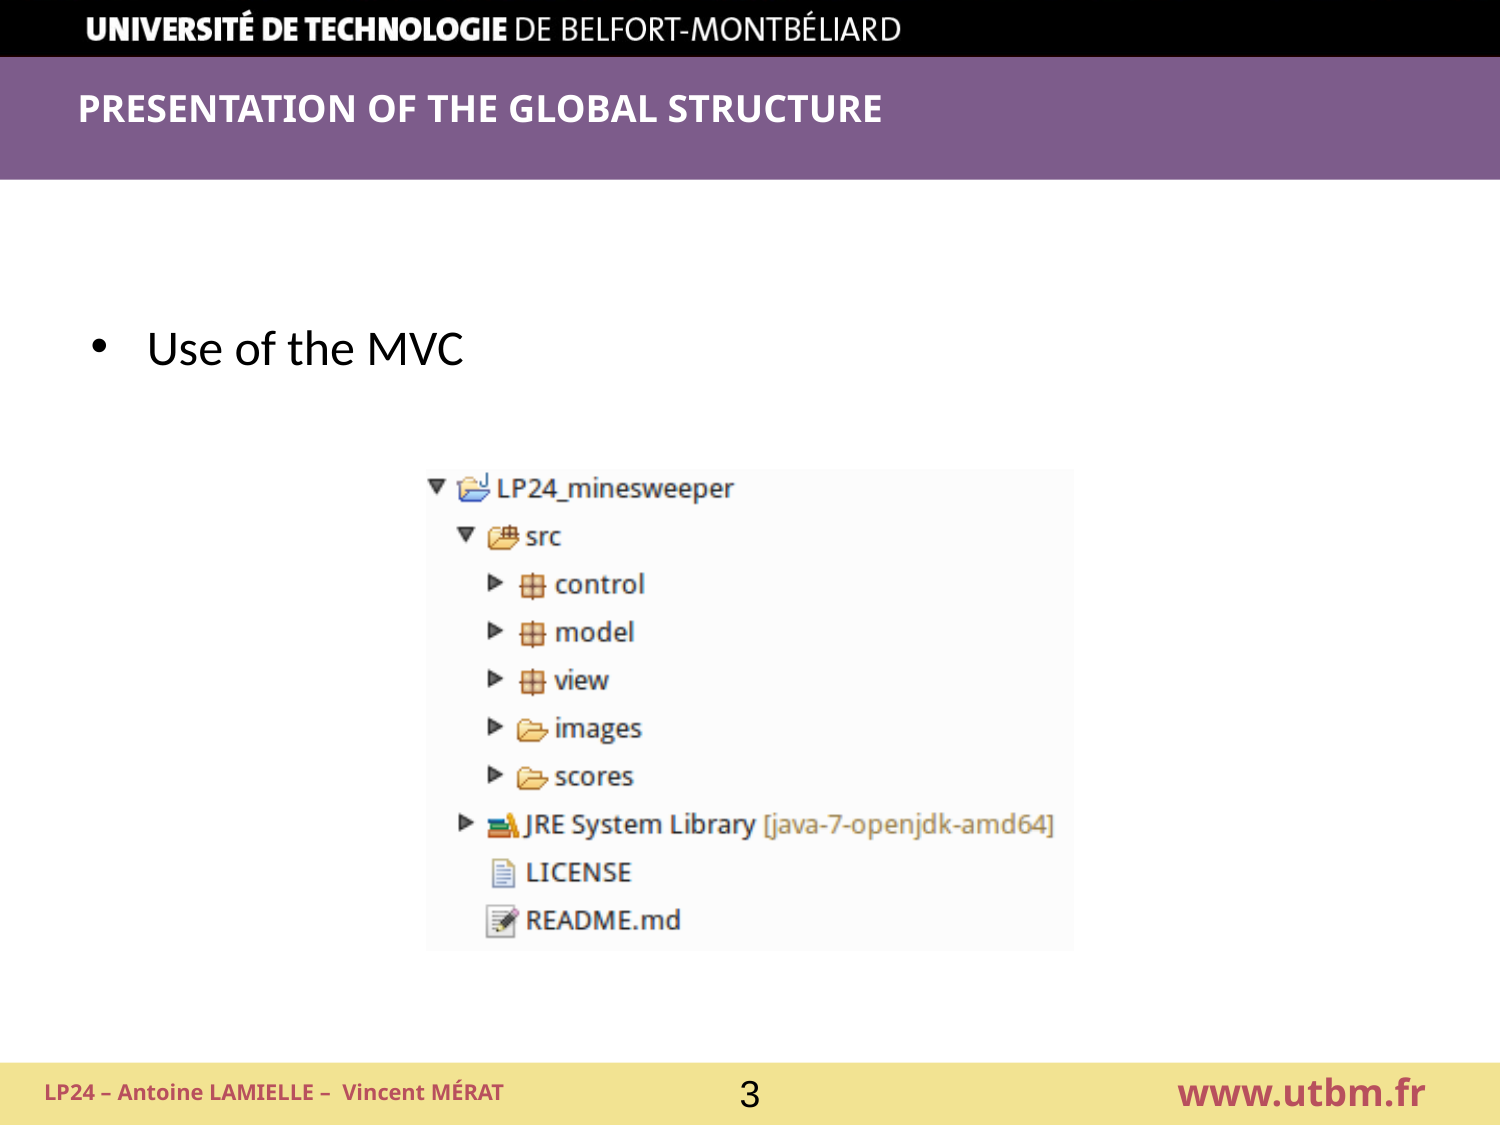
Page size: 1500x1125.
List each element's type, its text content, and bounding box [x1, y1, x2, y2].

picture [426, 469, 1074, 951]
text_box LP24 – Antoine LAMIELLE – Vincent MÉRAT [29, 1078, 591, 1112]
text_box <number> [0, 1062, 1500, 1123]
picture [0, 0, 1500, 57]
text_box Use of the MVC [90, 315, 1439, 376]
text_box [0, 57, 1500, 180]
text_box PRESENTATION OF THE GLOBAL STRUCTURE [62, 78, 1288, 138]
